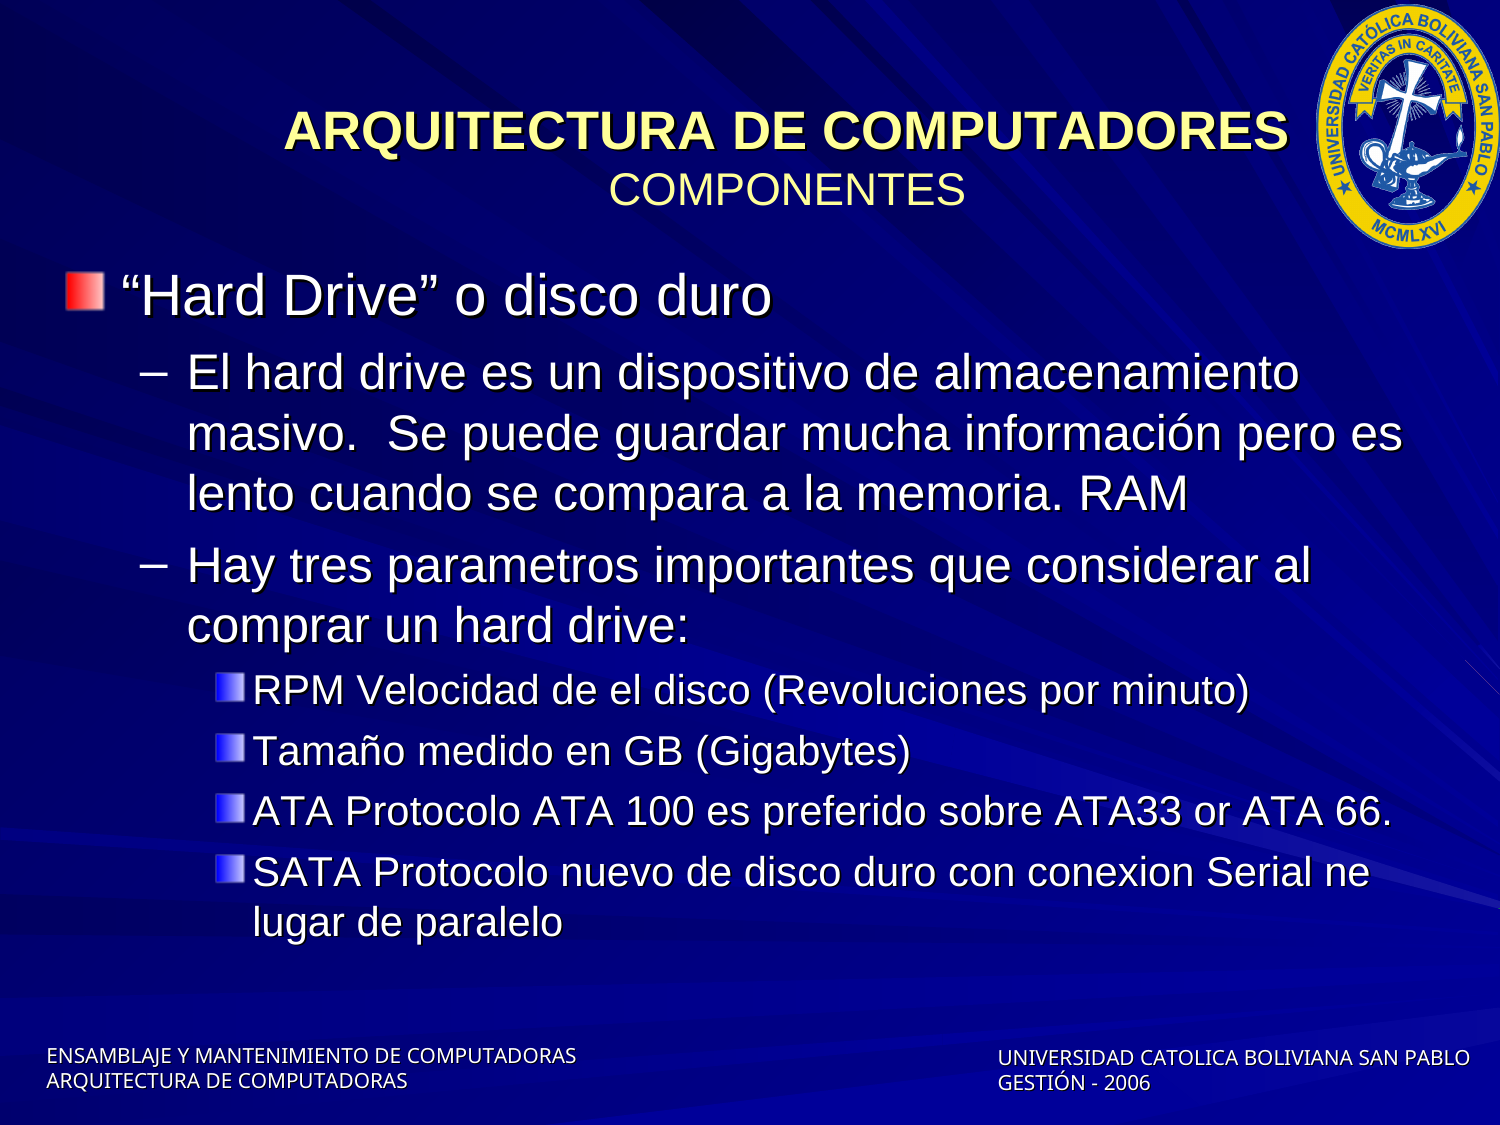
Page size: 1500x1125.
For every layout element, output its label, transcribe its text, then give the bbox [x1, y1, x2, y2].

list “Hard Drive” o disco duro El hard drive es un dispositivo de almacenamiento masivo. Se puede guardar mucha información pero es lento cuando se compara a la memoria. RAM Hay tres parametros importantes que considerar al comprar un hard drive: RPM Velocidad de el disco (Revoluciones por minuto) Tamaño medido en GB (Gigabytes) ATA Protocolo ATA 100 es preferido sobre ATA33 or ATA 66. SATA Protocolo nuevo de disco duro con conexion Serial ne lugar de paralelo [50, 249, 1450, 1000]
picture [1316, 4, 1500, 249]
text_box ARQUITECTURA DE COMPUTADORES COMPONENTES [112, 78, 1463, 232]
